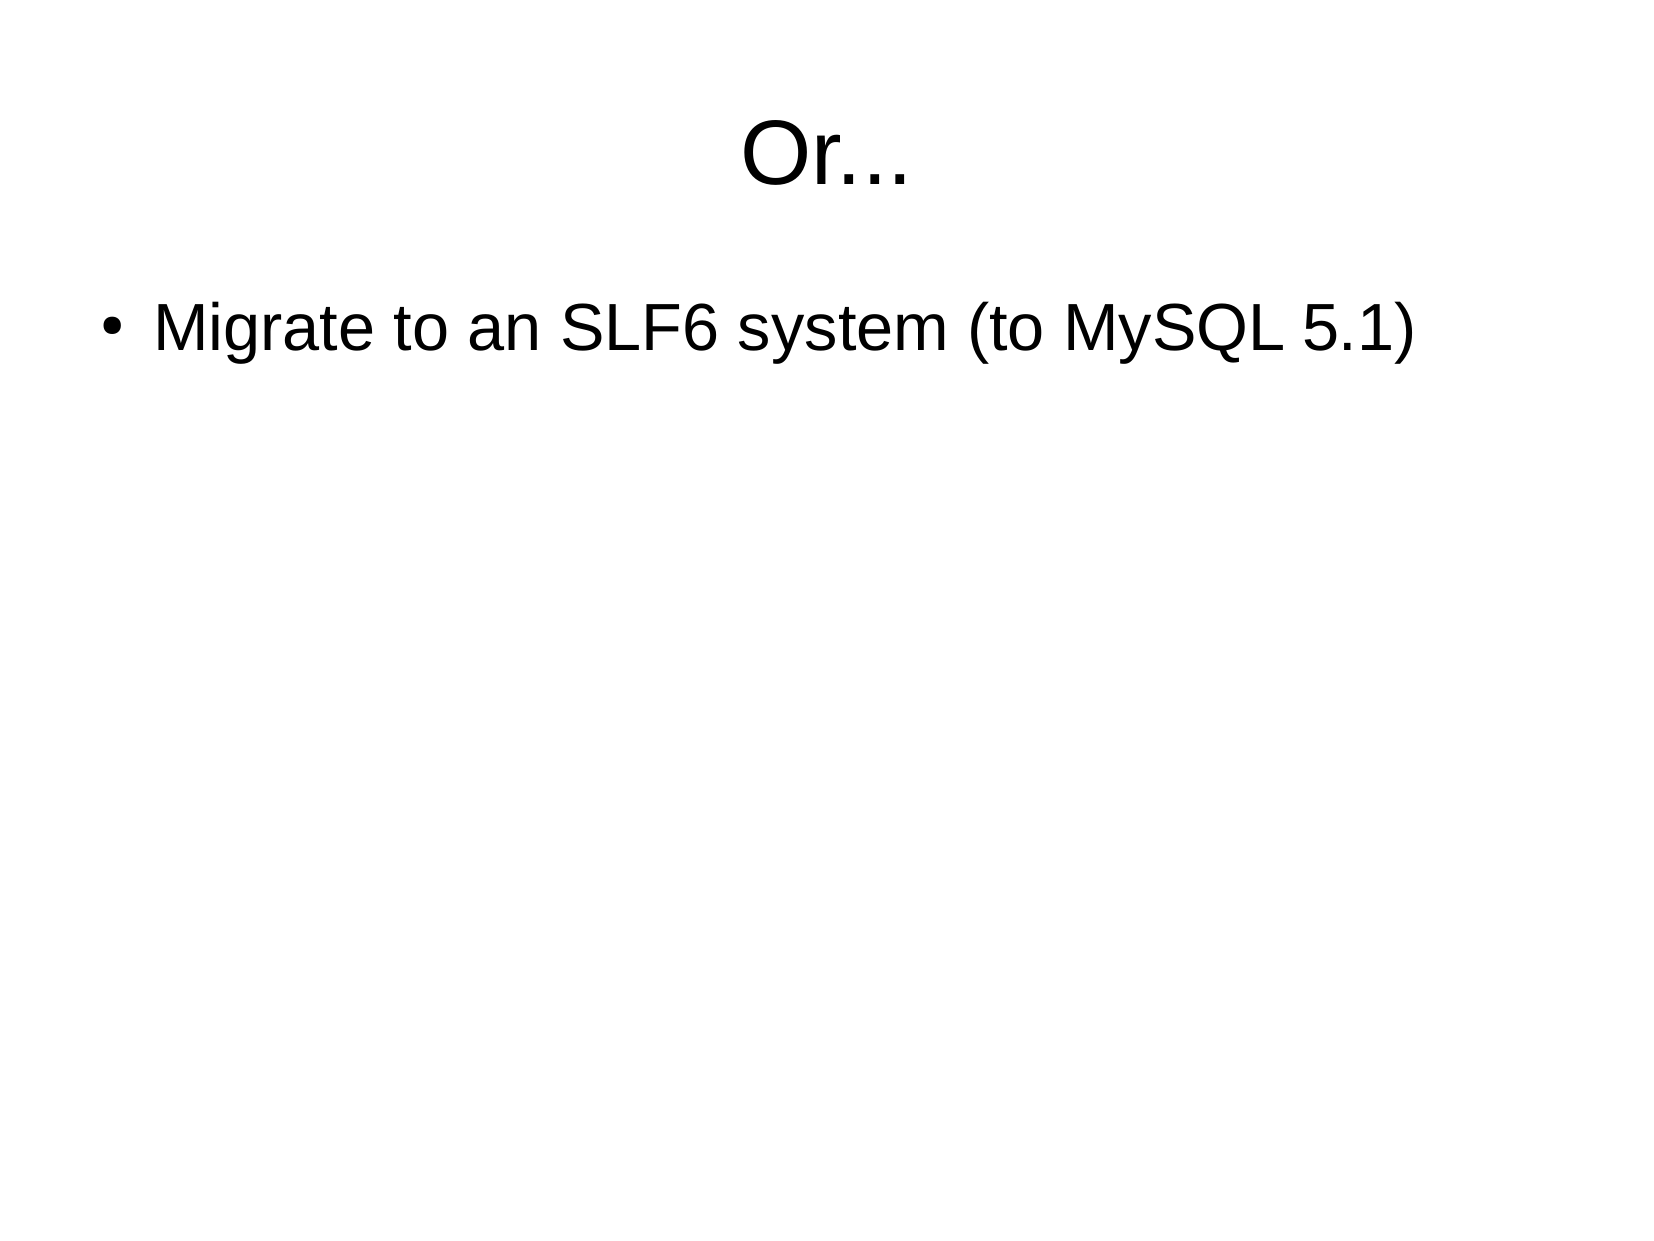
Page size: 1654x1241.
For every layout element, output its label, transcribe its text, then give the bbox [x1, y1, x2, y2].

list Migrate to an SLF6 system (to MySQL 5.1) [82, 290, 1571, 1109]
title Or... [82, 49, 1571, 257]
